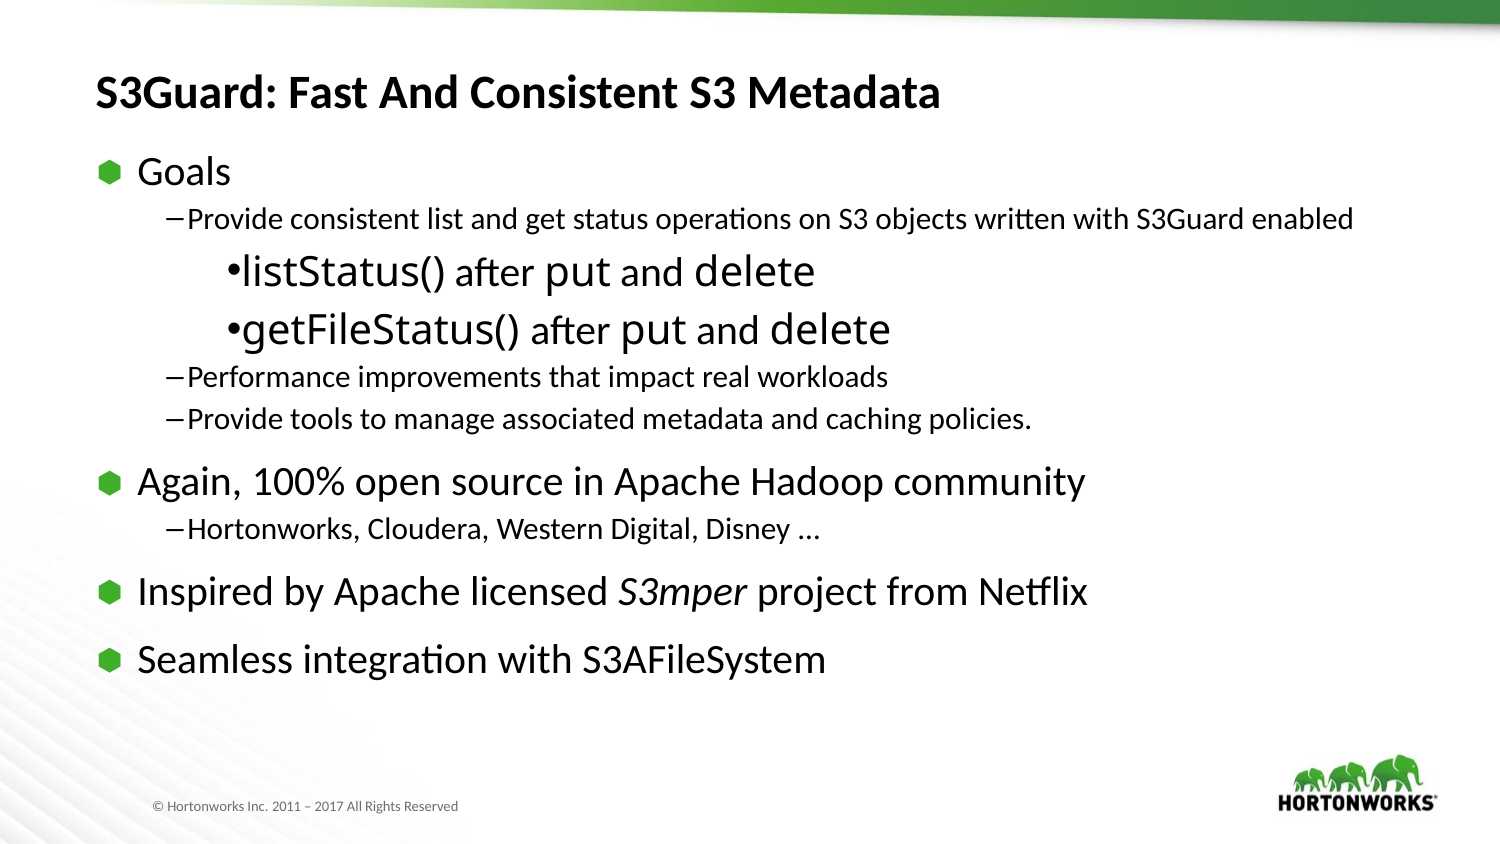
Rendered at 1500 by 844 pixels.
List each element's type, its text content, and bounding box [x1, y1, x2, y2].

picture [0, 0, 1500, 844]
title S3Guard: Fast And Consistent S3 Metadata [86, 69, 1437, 119]
list Goals Provide consistent list and get status operations on S3 objects written with S3Guard enabled listStatus() after put and delete getFileStatus() after put and delete Performance improvements that impact real workloads Provide tools to manage associated metadata and caching policies. Again, 100% open source in Apache Hadoop community Hortonworks, Cloudera, Western Digital, Disney … Inspired by Apache ­licensed S3mper project from Netflix Seamless integration with S3AFileSystem [86, 139, 1437, 786]
